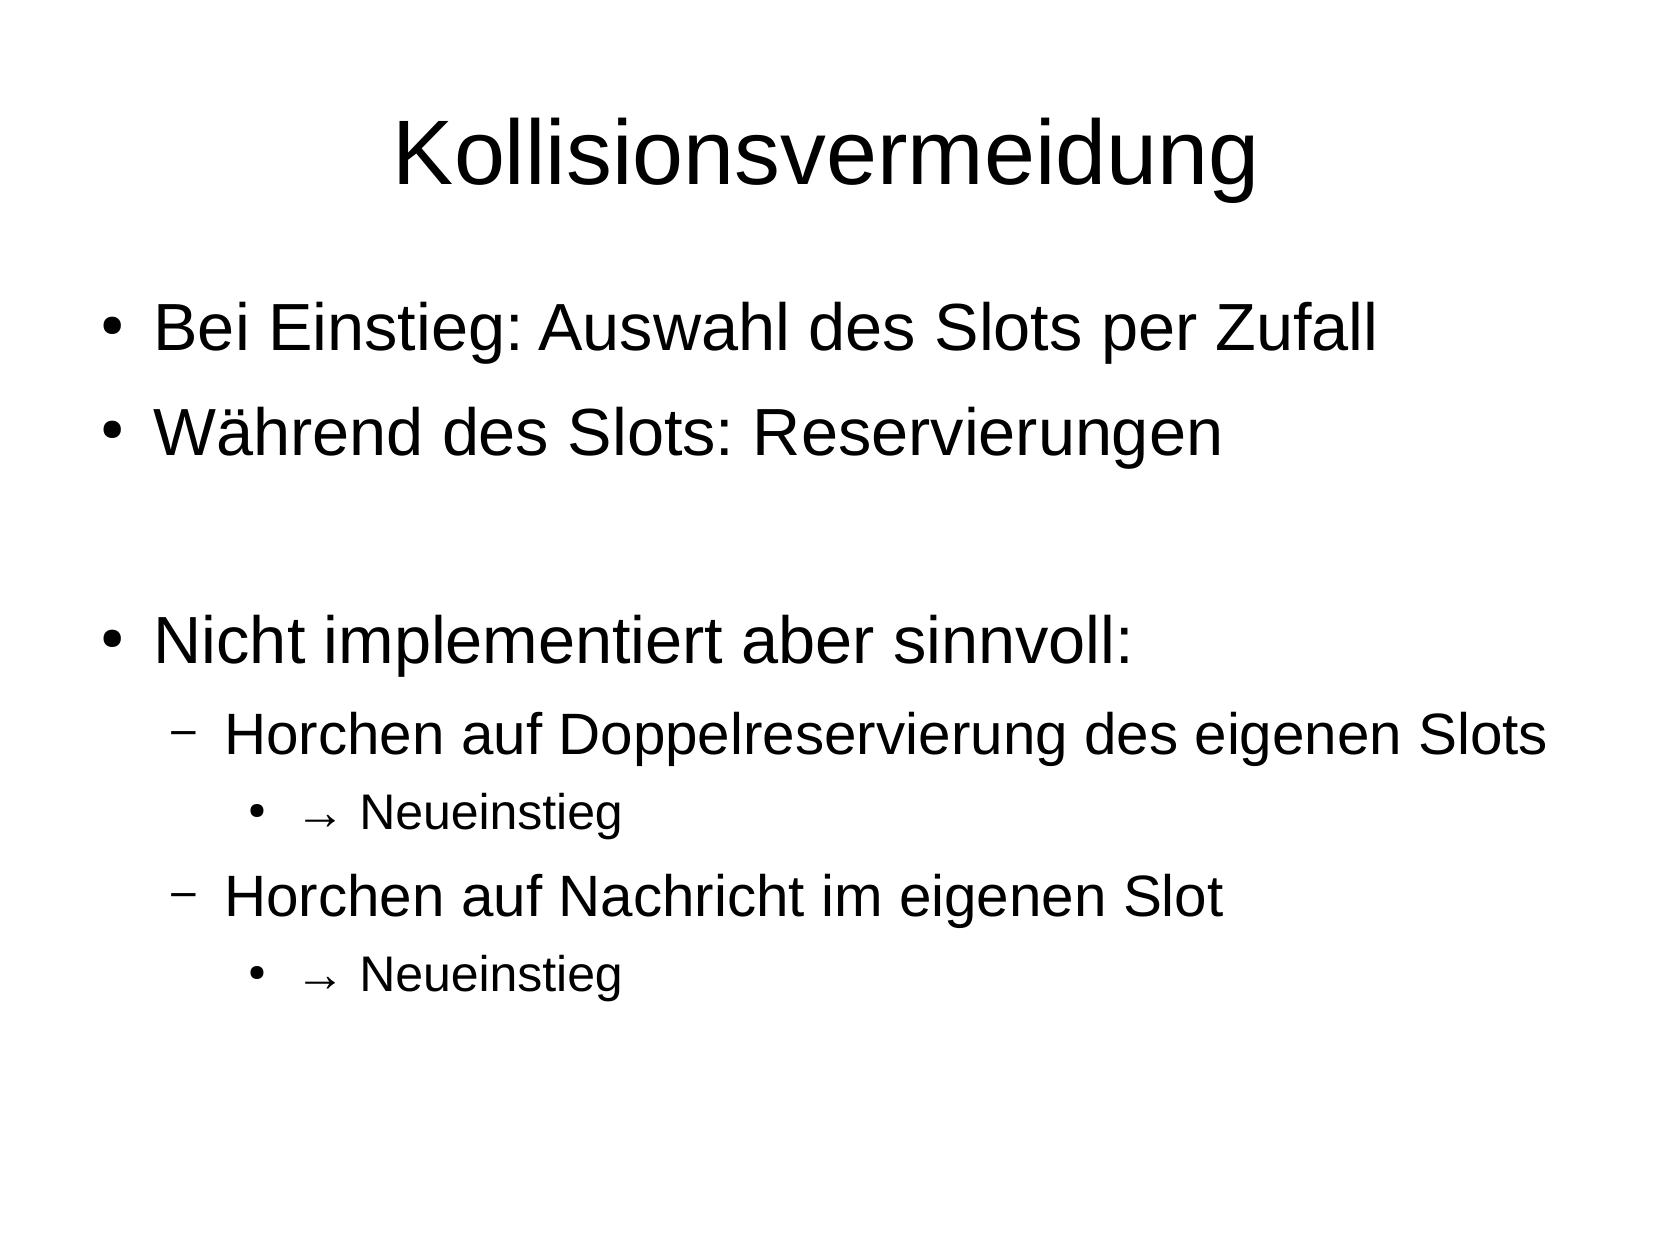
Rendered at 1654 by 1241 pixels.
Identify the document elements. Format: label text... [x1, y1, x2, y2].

list Bei Einstieg: Auswahl des Slots per Zufall Während des Slots: Reservierungen Nicht implementiert aber sinnvoll: Horchen auf Doppelreservierung des eigenen Slots → Neueinstieg Horchen auf Nachricht im eigenen Slot → Neueinstieg [82, 290, 1571, 1010]
title Kollisionsvermeidung [82, 49, 1571, 257]
